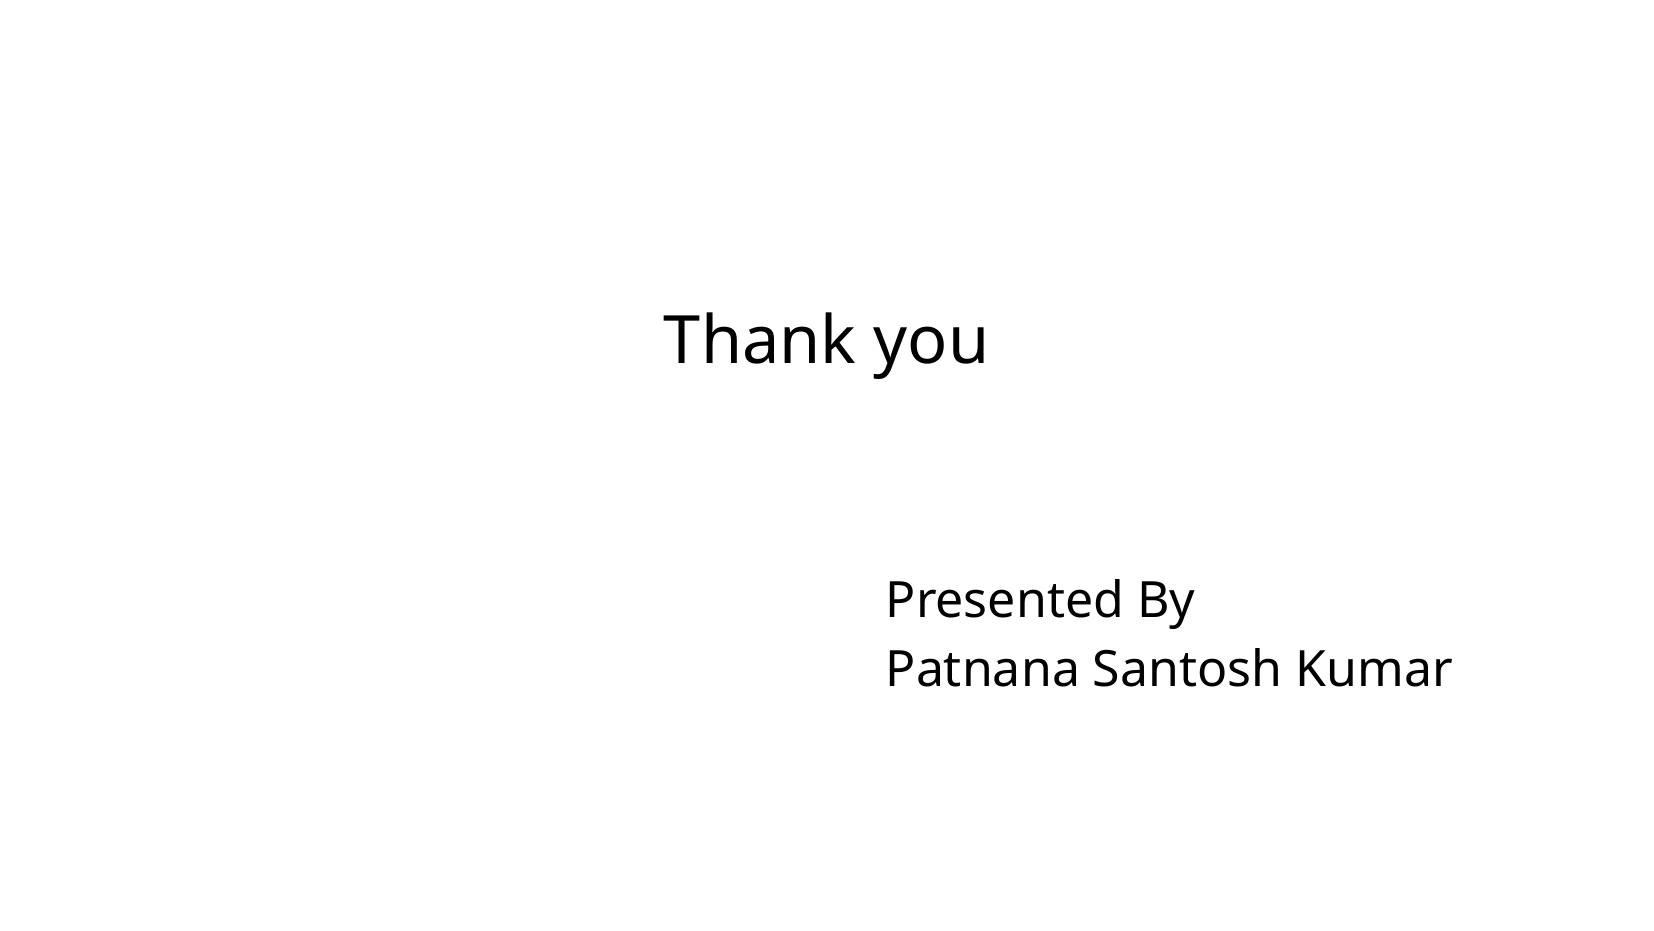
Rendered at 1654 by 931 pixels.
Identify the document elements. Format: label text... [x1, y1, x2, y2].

title Thank you [82, 259, 1571, 416]
subtitle Presented By Patnana Santosh Kumar [885, 507, 1571, 758]
